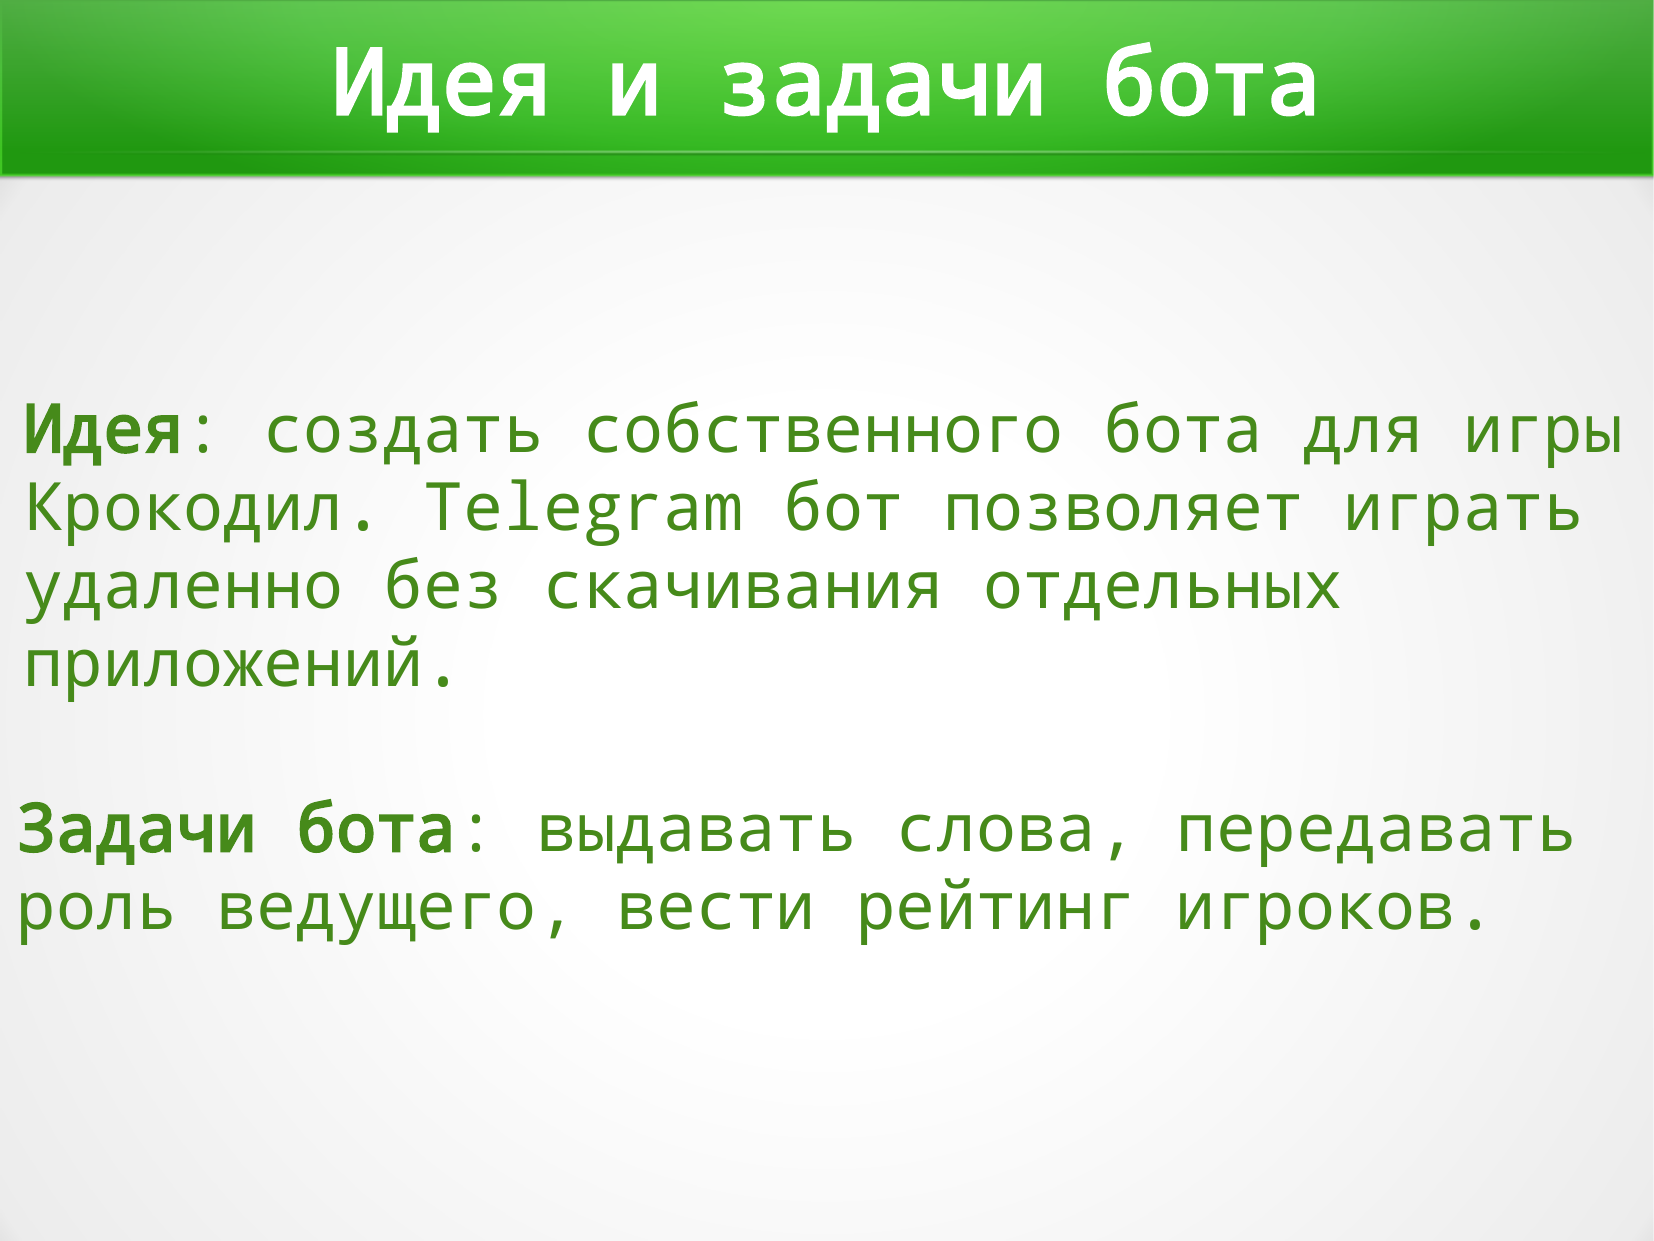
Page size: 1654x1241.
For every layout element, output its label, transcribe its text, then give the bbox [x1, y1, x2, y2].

picture [0, 0, 1654, 1241]
title Идея: создать собственного бота для игры Крокодил. Telegram бот позволяет играть удаленно без скачивания отдельных приложений. [23, 390, 1654, 704]
title Идея и задачи бота [82, 11, 1571, 154]
title Задачи бота: выдавать слова, передавать роль ведущего, вести рейтинг игроков. [16, 750, 1654, 985]
